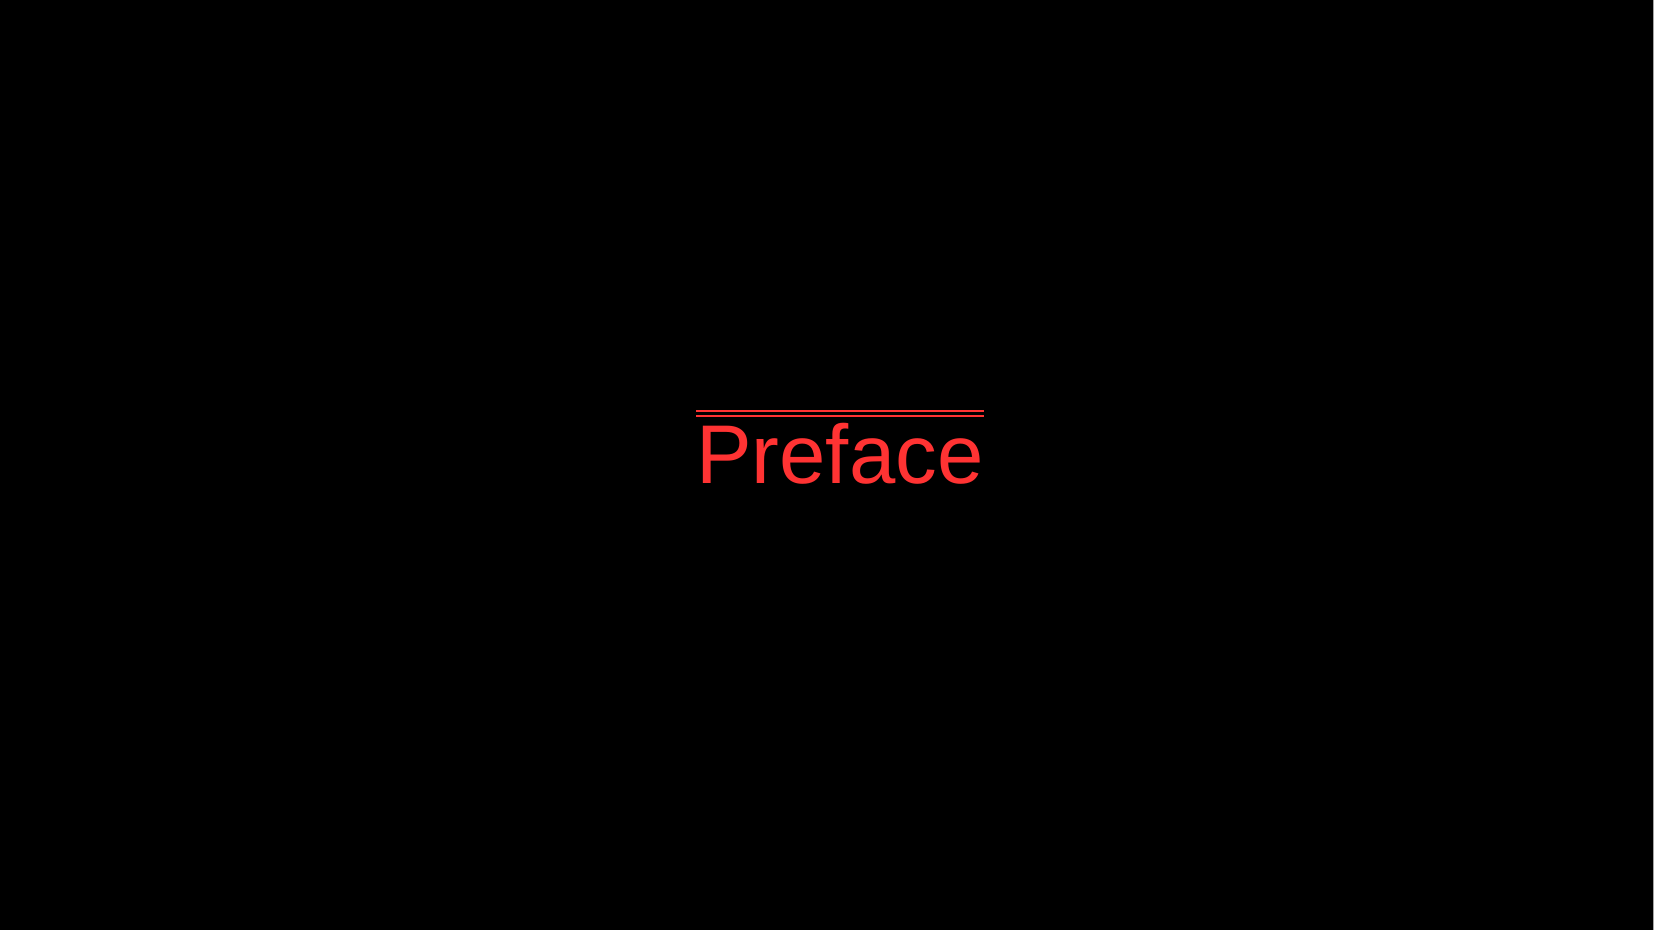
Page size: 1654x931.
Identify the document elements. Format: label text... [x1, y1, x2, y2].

text_box Preface [165, 401, 1516, 777]
